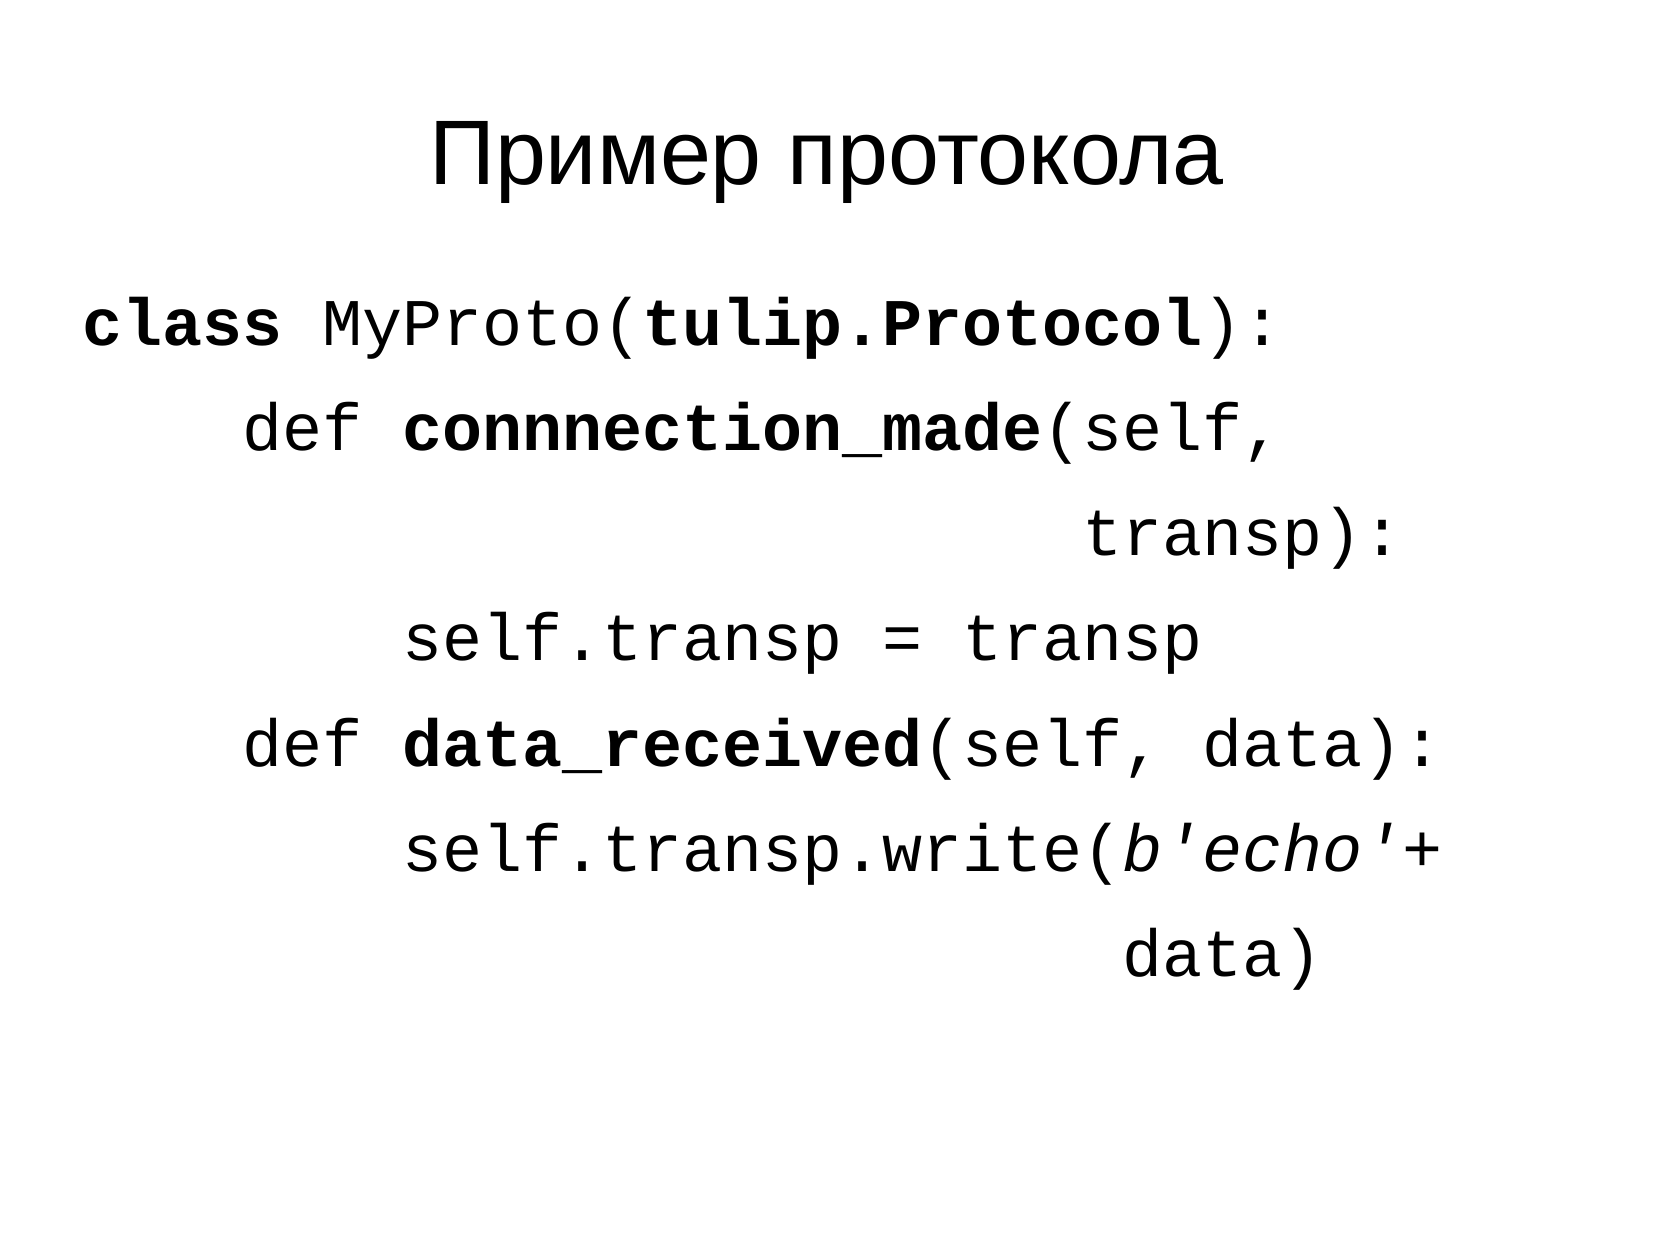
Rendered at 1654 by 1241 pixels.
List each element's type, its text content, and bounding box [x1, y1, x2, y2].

list class MyProto(tulip.Protocol): def connnection_made(self, transp): self.transp = transp def data_received(self, data): self.transp.write(b'echo'+ data) [82, 290, 1571, 1010]
title Пример протокола [82, 49, 1571, 257]
